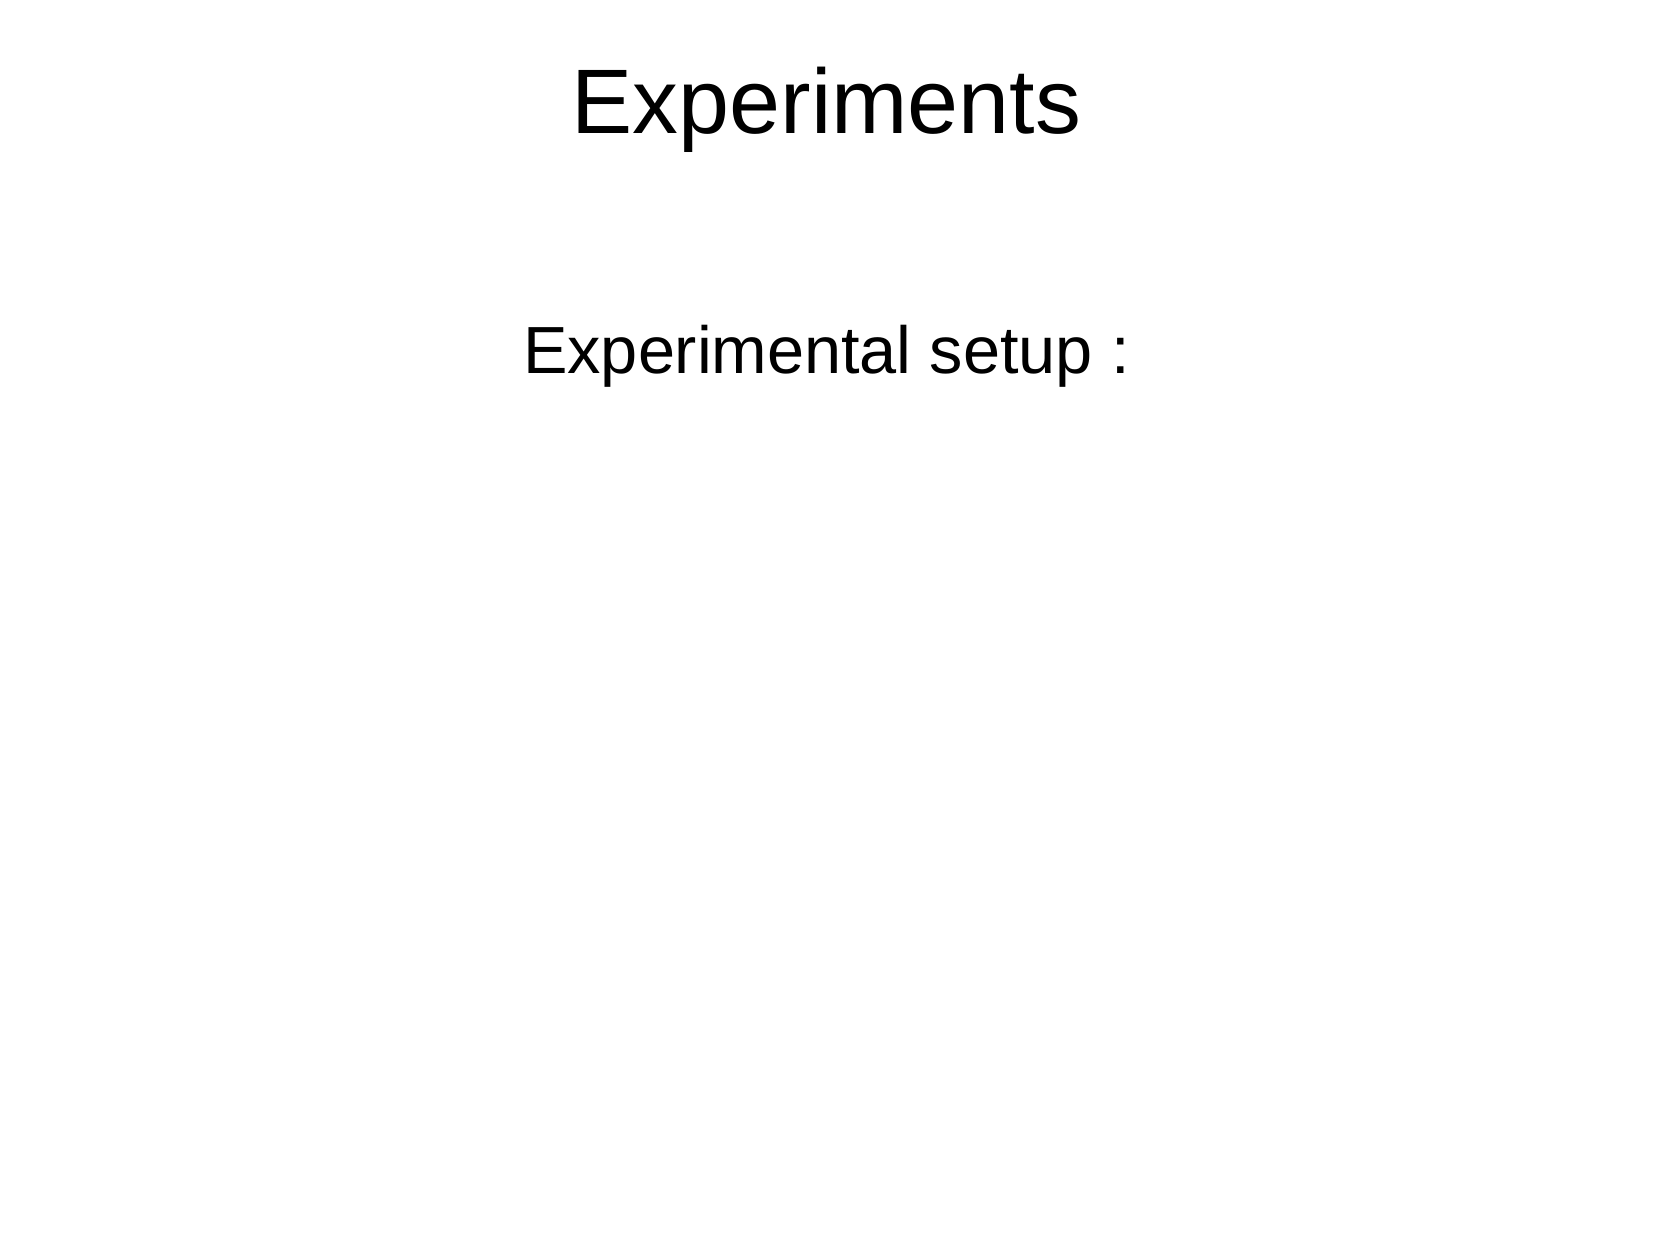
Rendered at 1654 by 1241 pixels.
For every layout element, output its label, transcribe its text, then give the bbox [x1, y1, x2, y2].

title Experiments [82, 49, 1571, 257]
subtitle Experimental setup : [82, 290, 1571, 1010]
